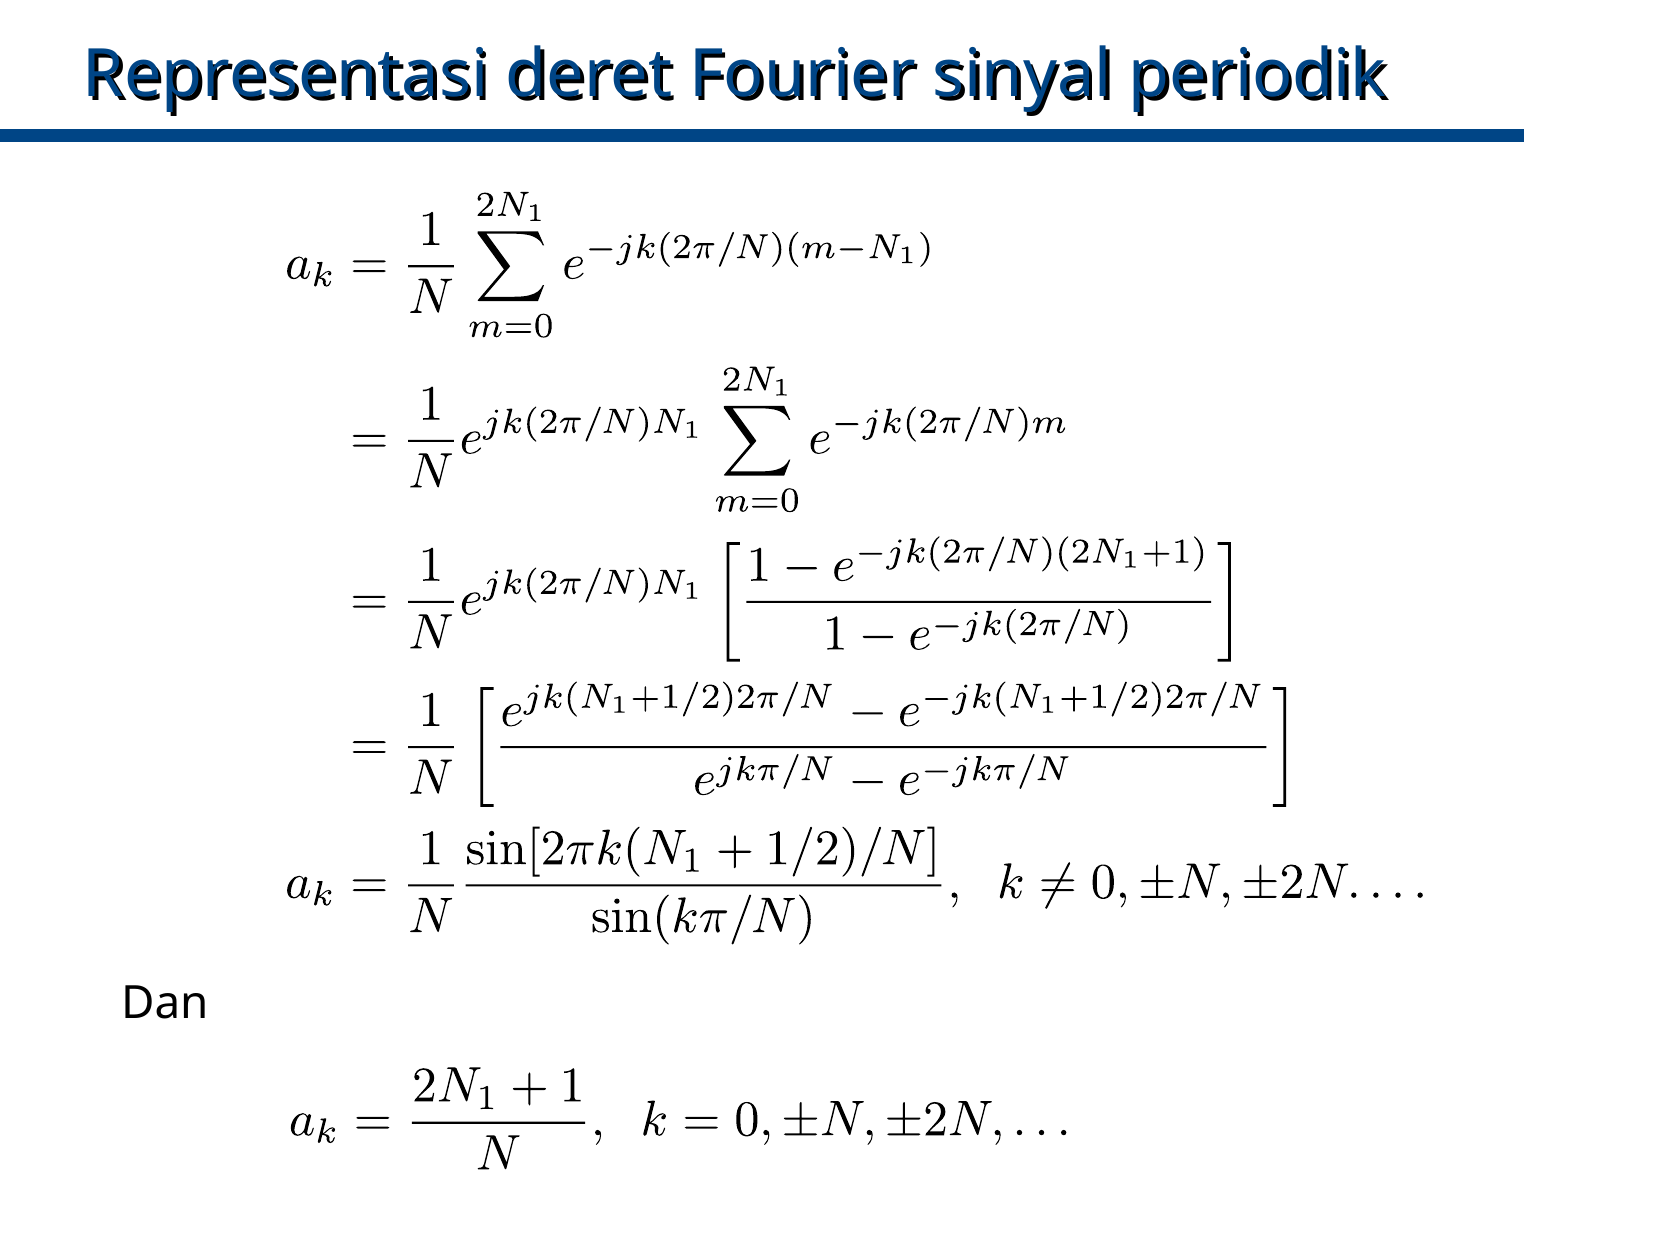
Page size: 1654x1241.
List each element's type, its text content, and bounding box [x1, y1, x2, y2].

text_box [0, 129, 1524, 142]
text_box [288, 1067, 1071, 1170]
text_box [285, 191, 1428, 945]
text_box Dan [106, 962, 242, 1034]
text_box Representasi deret Fourier sinyal periodik [82, 0, 1548, 156]
